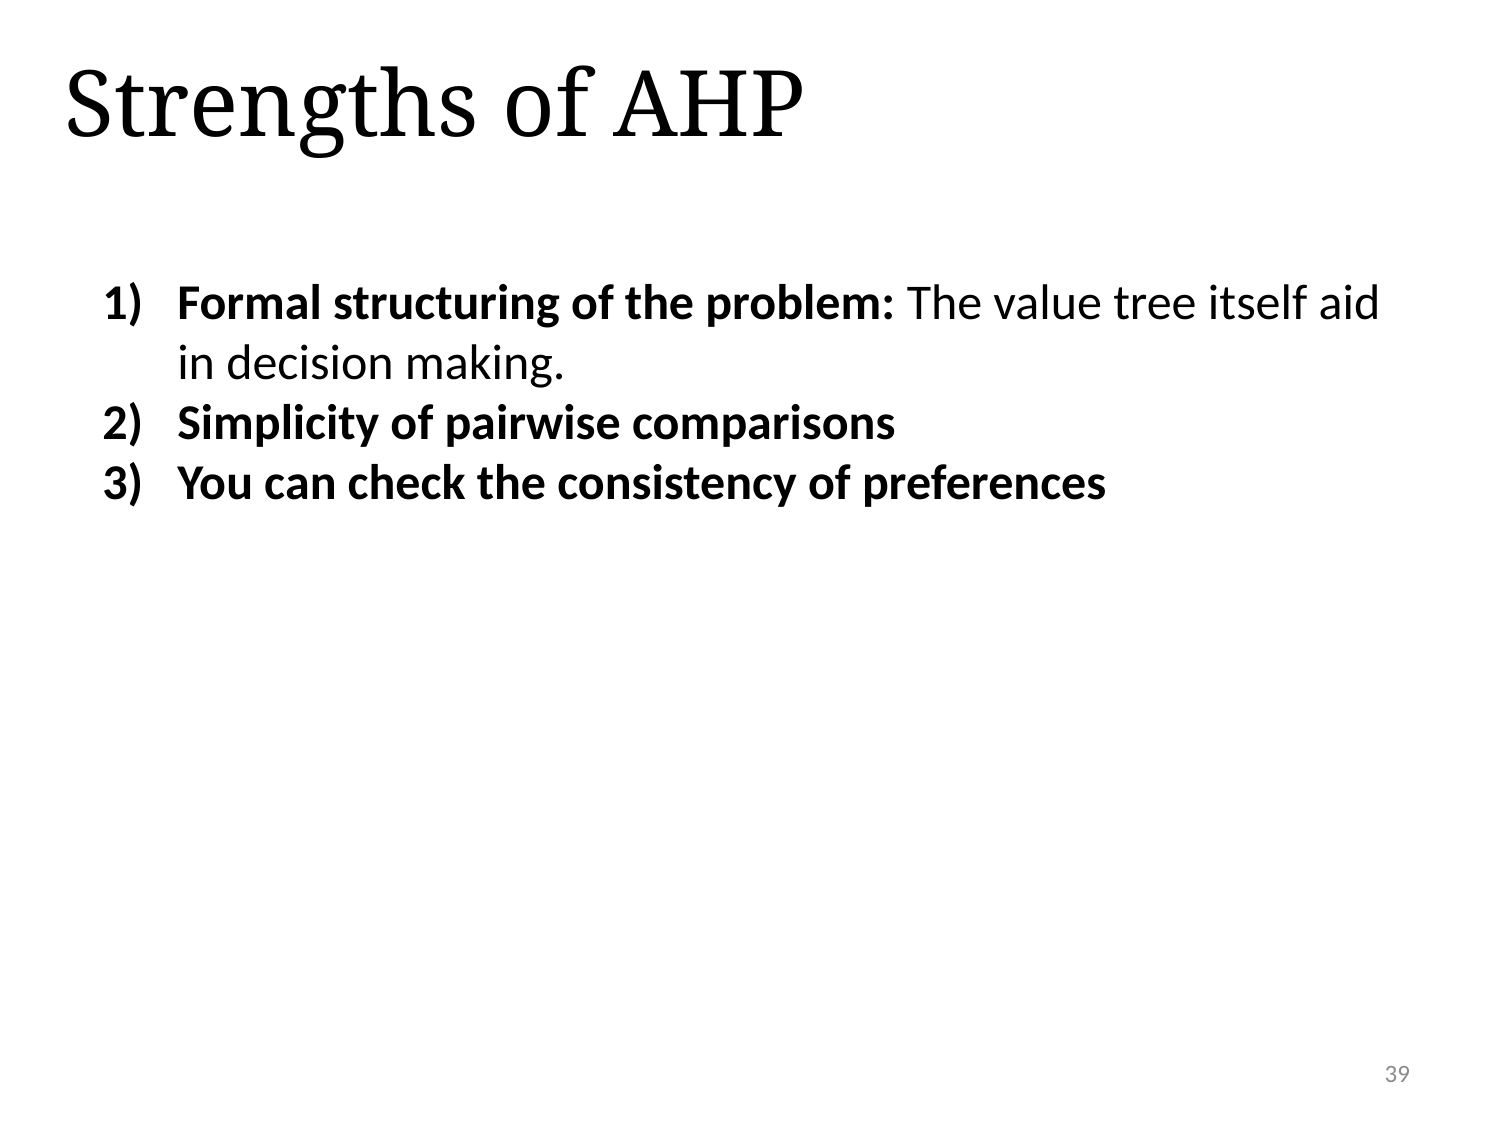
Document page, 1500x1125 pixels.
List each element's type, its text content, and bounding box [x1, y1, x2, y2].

slide_number <number> [1074, 1042, 1425, 1103]
text_box Formal structuring of the problem: The value tree itself aid in decision making. Simplicity of pairwise comparisons You can check the consistency of preferences [87, 262, 1413, 518]
text_box Strengths of AHP [50, 37, 825, 163]
